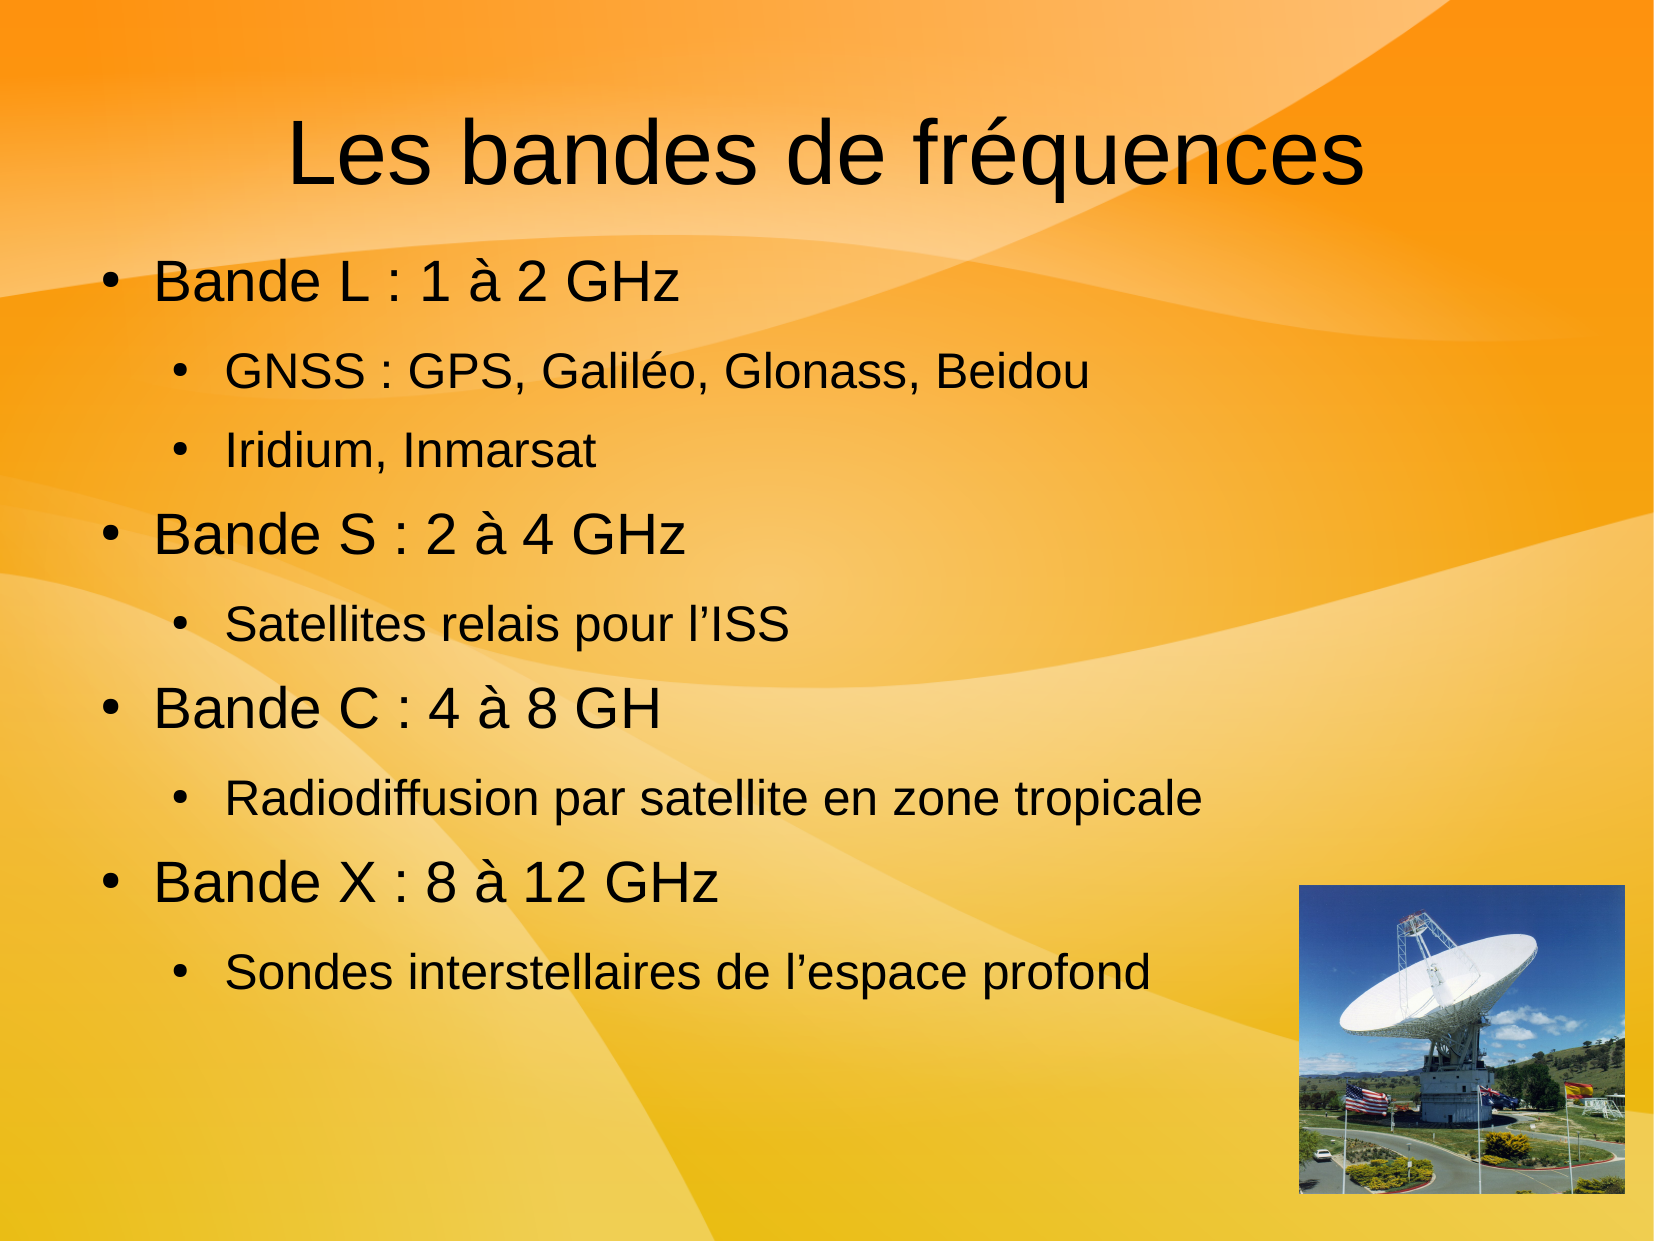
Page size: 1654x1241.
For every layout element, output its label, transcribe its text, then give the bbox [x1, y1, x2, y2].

title Les bandes de fréquences [82, 49, 1571, 248]
picture [0, 0, 1654, 1241]
list Bande L : 1 à 2 GHz GNSS : GPS, Galiléo, Glonass, Beidou Iridium, Inmarsat Bande S : 2 à 4 GHz Satellites relais pour l’ISS Bande C : 4 à 8 GH Radiodiffusion par satellite en zone tropicale Bande X : 8 à 12 GHz Sondes interstellaires de l’espace profond [82, 248, 1571, 1233]
